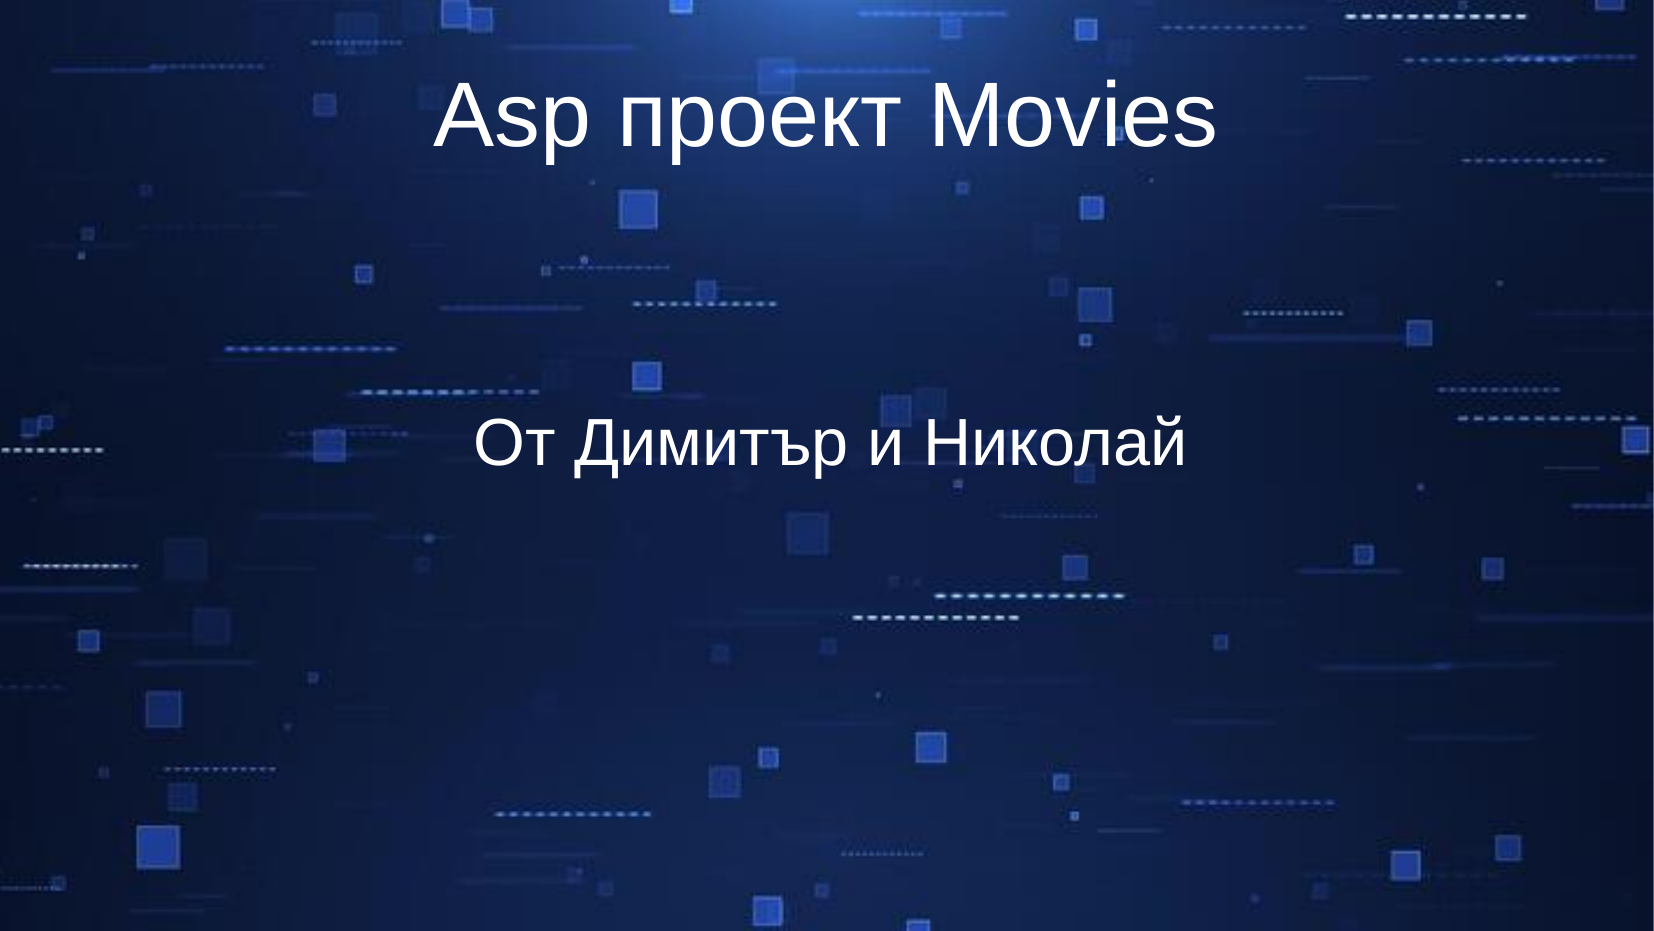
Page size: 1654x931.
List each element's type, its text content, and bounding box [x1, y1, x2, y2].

picture [0, 0, 1654, 931]
subtitle От Димитър и Николай [86, 285, 1576, 601]
title Asp проект Movies [82, 37, 1571, 193]
